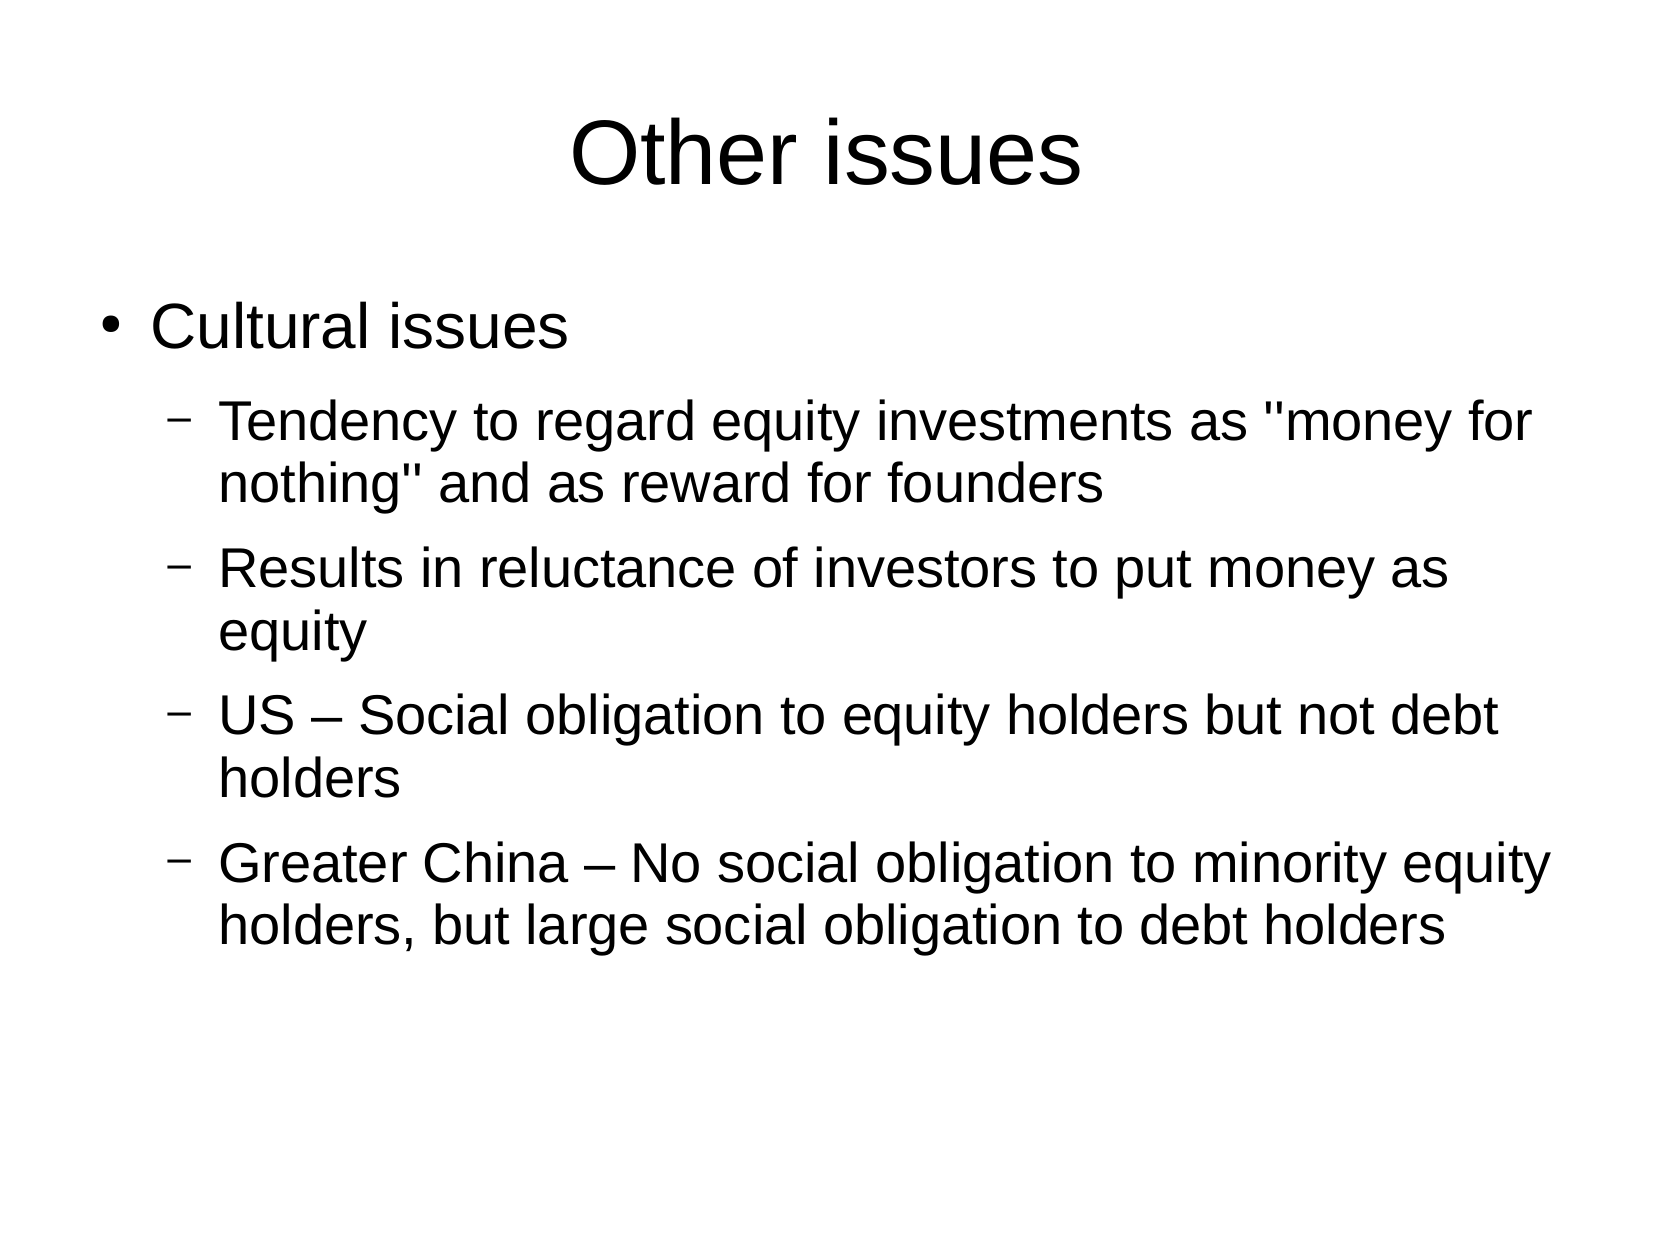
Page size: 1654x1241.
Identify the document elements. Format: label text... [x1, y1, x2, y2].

list Cultural issues Tendency to regard equity investments as ''money for nothing'' and as reward for founders Results in reluctance of investors to put money as equity US – Social obligation to equity holders but not debt holders Greater China – No social obligation to minority equity holders, but large social obligation to debt holders [82, 290, 1571, 1010]
title Other issues [82, 49, 1571, 257]
